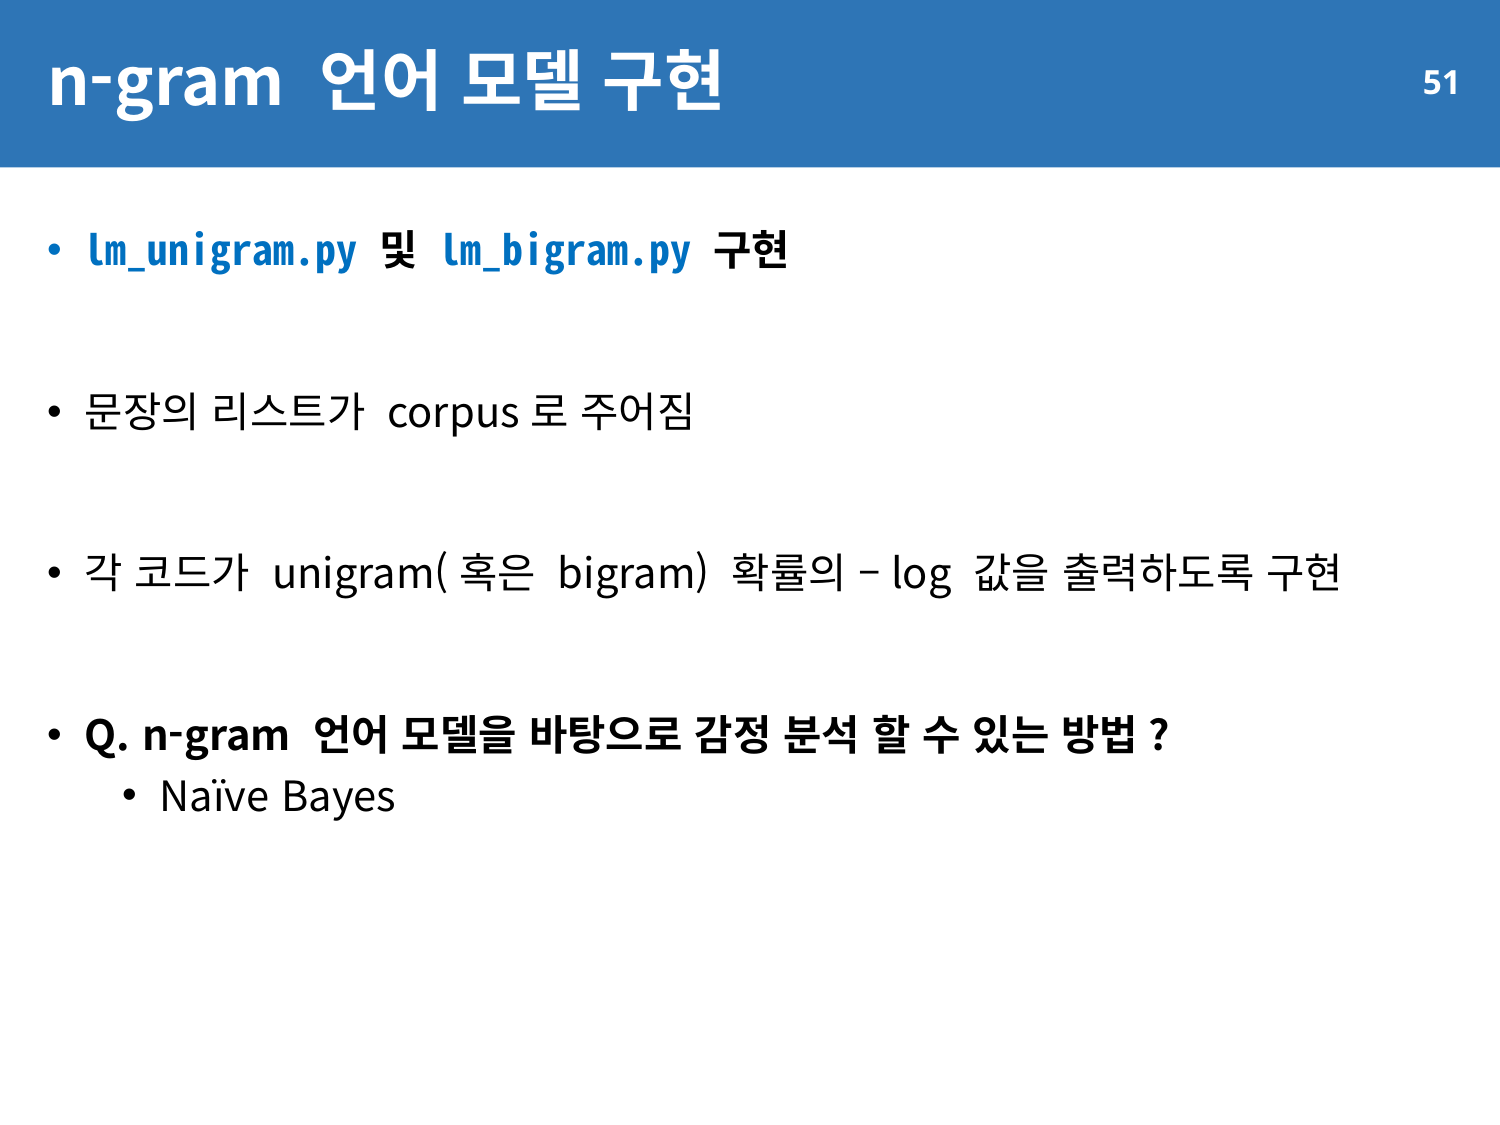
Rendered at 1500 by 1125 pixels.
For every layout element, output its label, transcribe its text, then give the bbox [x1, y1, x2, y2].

list lm_unigram.py 및 lm_bigram.py 구현 문장의 리스트가 corpus로 주어짐 각 코드가 unigram(혹은 bigram) 확률의 –log 값을 출력하도록 구현 Q. n-gram 언어 모델을 바탕으로 감정 분석 할 수 있는 방법? Naïve Bayes [32, 206, 1476, 1100]
title n-gram 언어 모델 구현 [32, 20, 1476, 148]
slide_number <number> [1273, 53, 1476, 114]
